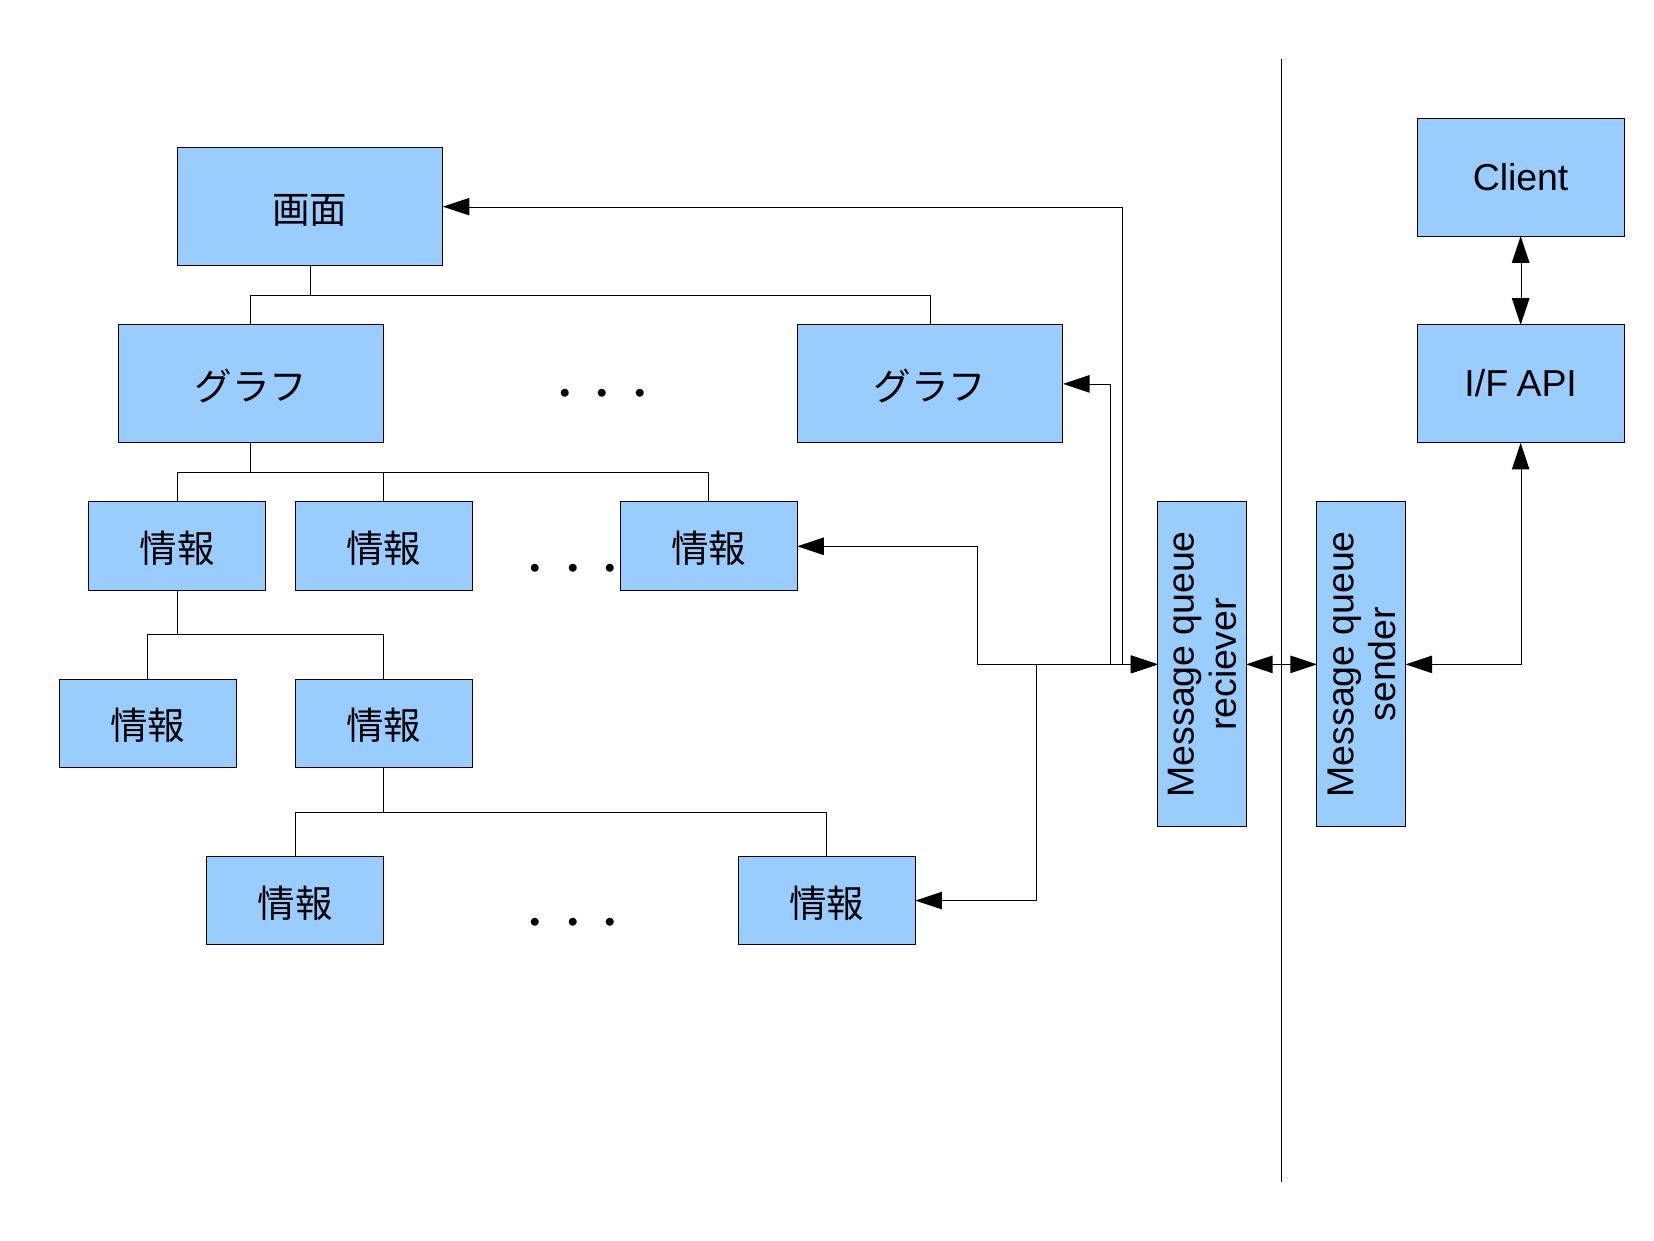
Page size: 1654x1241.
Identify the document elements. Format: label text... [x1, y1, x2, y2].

text_box ・・・ [531, 356, 640, 414]
text_box グラフ [118, 324, 384, 443]
text_box 情報 [295, 679, 473, 768]
text_box 情報 [620, 501, 798, 591]
text_box Client [1417, 118, 1625, 237]
text_box 情報 [206, 856, 384, 945]
text_box ・・・ [501, 885, 611, 943]
text_box 情報 [738, 856, 916, 945]
text_box ・・・ [501, 531, 611, 589]
text_box グラフ [797, 324, 1063, 443]
text_box 情報 [59, 679, 237, 768]
text_box 画面 [177, 147, 443, 266]
text_box 情報 [88, 501, 266, 591]
text_box 情報 [295, 501, 473, 591]
text_box Message queue reciever [1157, 501, 1247, 827]
text_box I/F API [1417, 324, 1625, 443]
text_box Message queue sender [1316, 501, 1406, 827]
